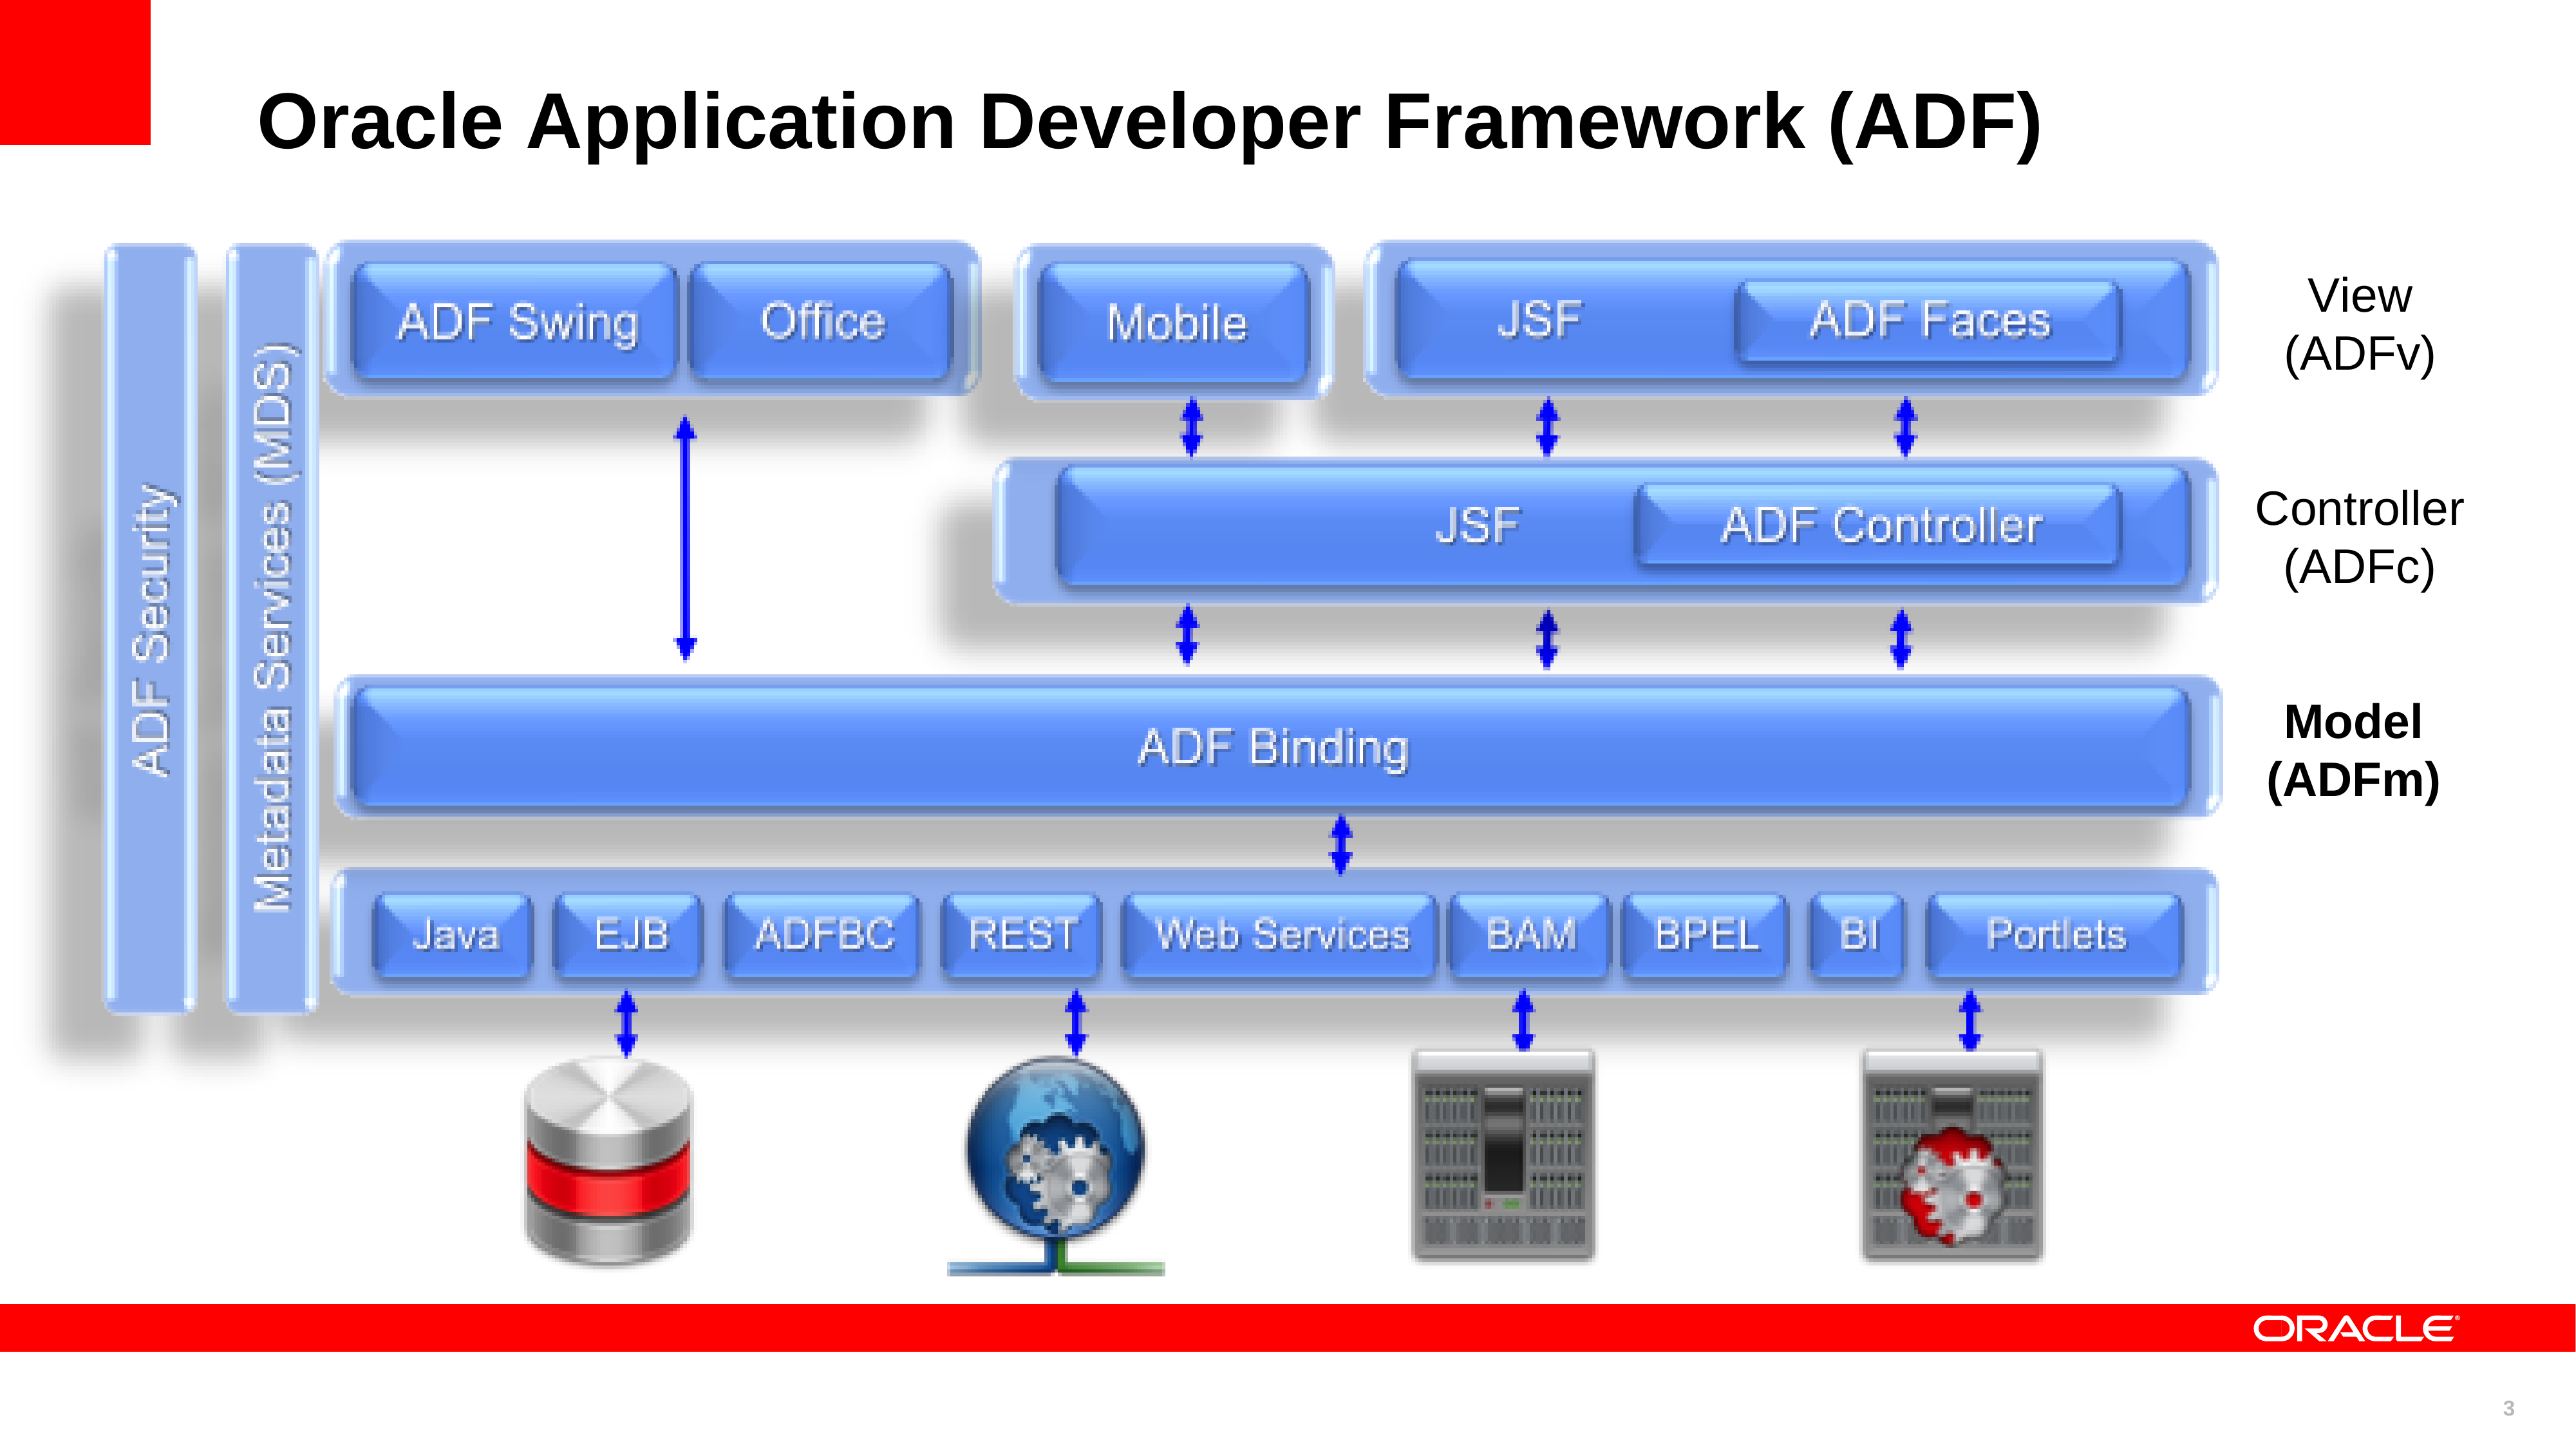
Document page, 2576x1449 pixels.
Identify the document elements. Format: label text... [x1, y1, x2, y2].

picture [1, 232, 2230, 1280]
text_box Controller (ADFc) [2174, 470, 2546, 599]
title Oracle Application Developer Framework (ADF) [257, 69, 2318, 251]
subtitle View (ADFv) [2232, 258, 2489, 386]
picture [0, 0, 151, 145]
picture [0, 1304, 2576, 1352]
text_box Model (ADFm) [2205, 683, 2503, 812]
